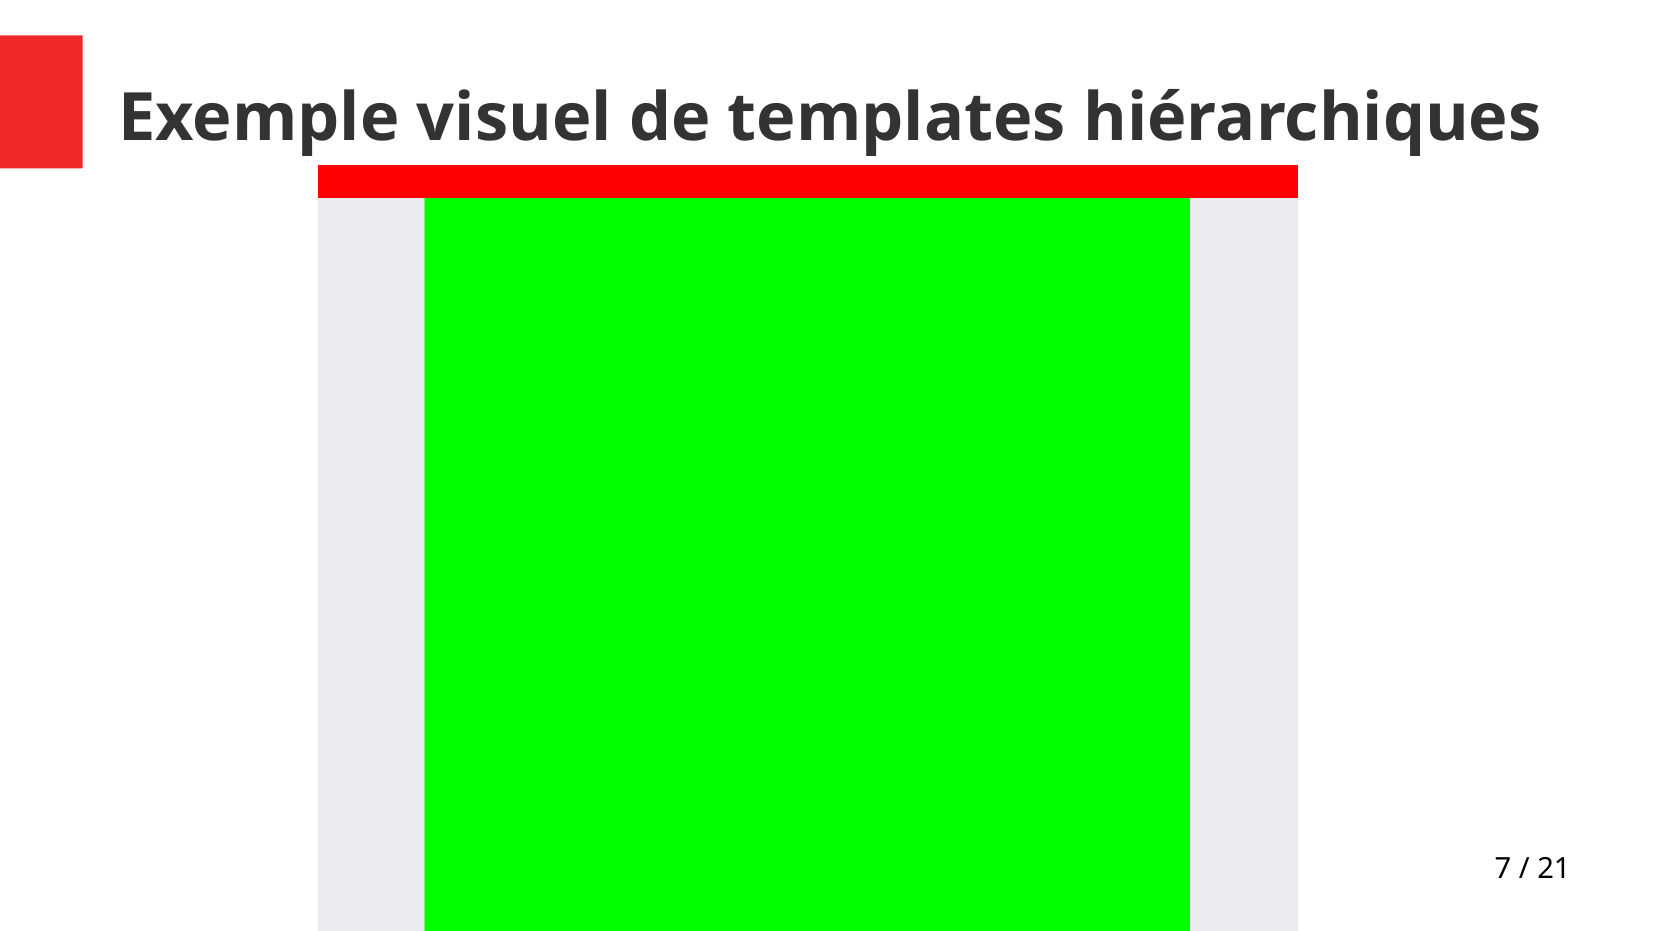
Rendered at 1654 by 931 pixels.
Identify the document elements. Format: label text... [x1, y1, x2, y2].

picture [318, 165, 1298, 931]
title Exemple visuel de templates hiérarchiques [118, 37, 1571, 193]
